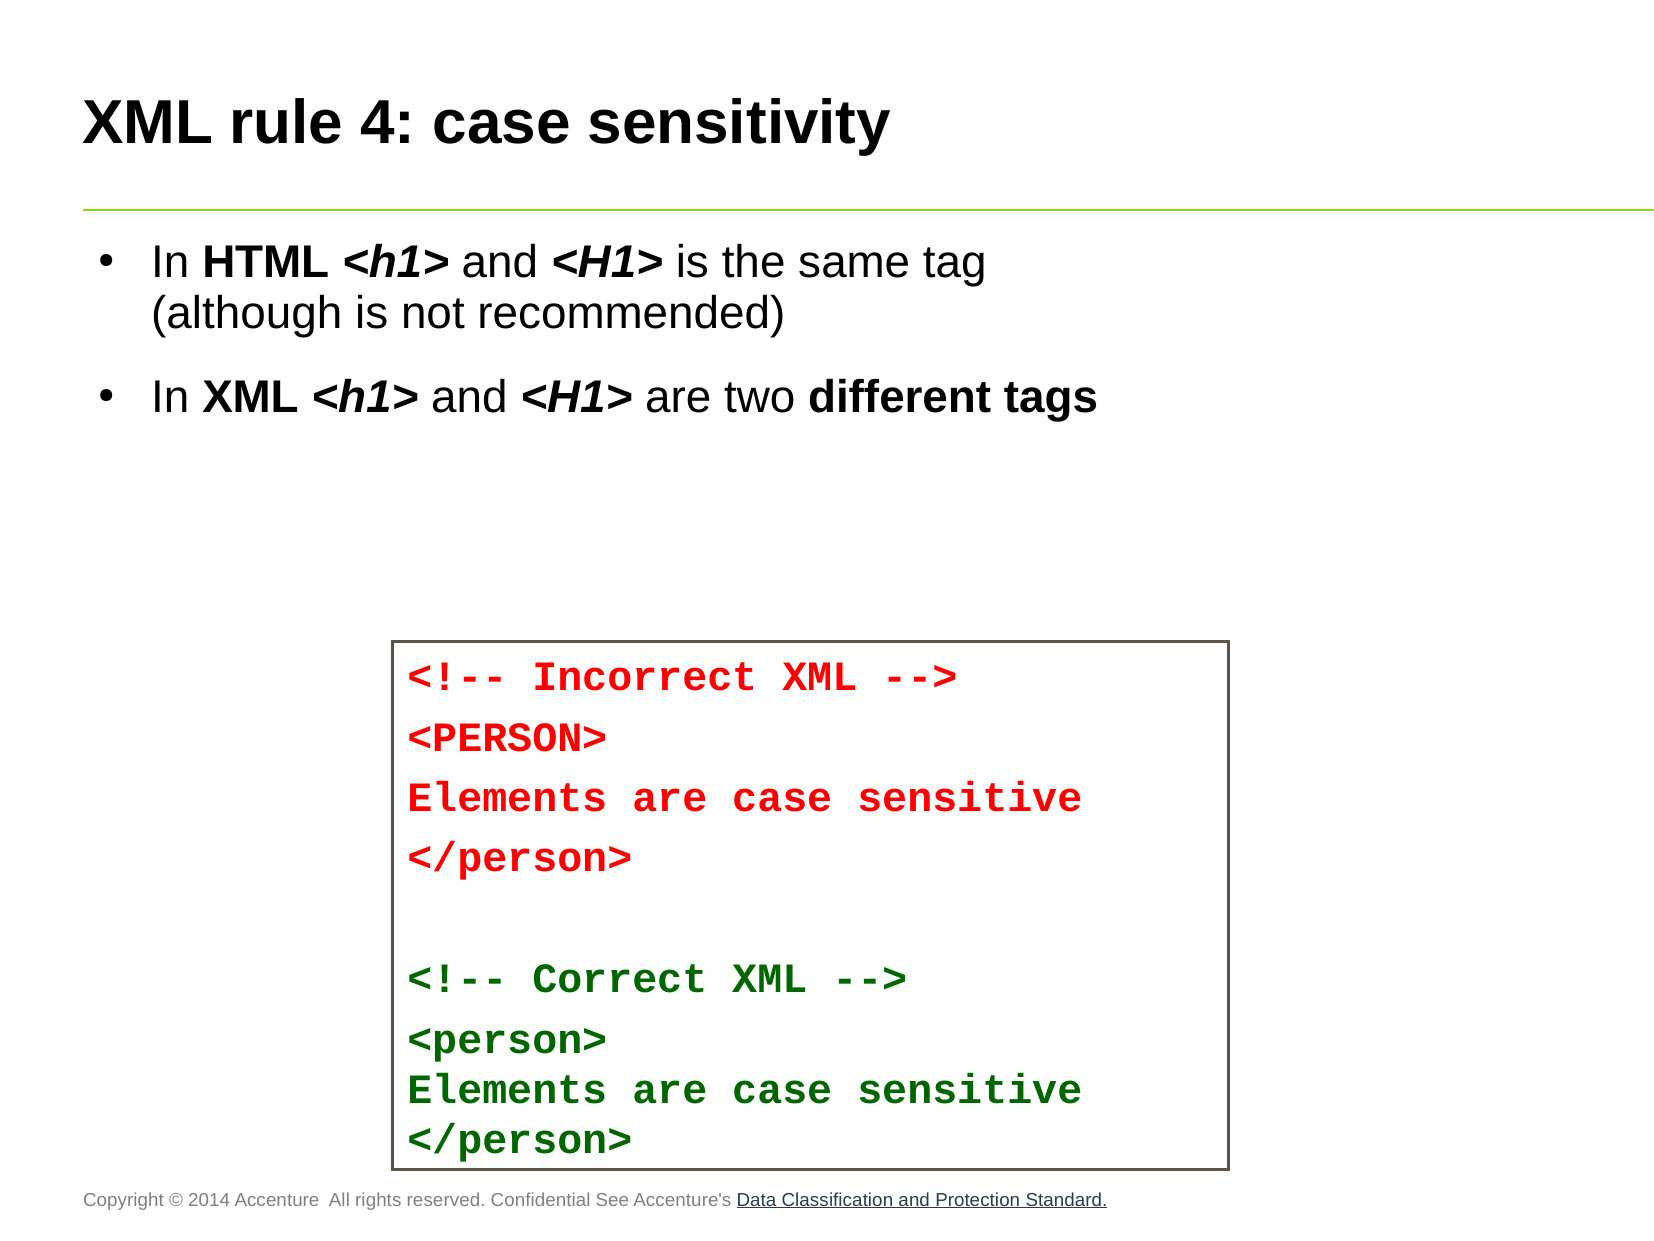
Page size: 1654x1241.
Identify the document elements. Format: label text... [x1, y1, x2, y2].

title XML rule 4: case sensitivity [82, 49, 1571, 196]
list In HTML <h1> and <H1> is the same tag (although is not recommended) In XML <h1> and <H1> are two different tags [80, 236, 1536, 615]
text_box <!-- Incorrect XML --> <PERSON> Elements are case sensitive </person> <!-- Correct XML --> <person> Elements are case sensitive </person> [392, 641, 1229, 1170]
